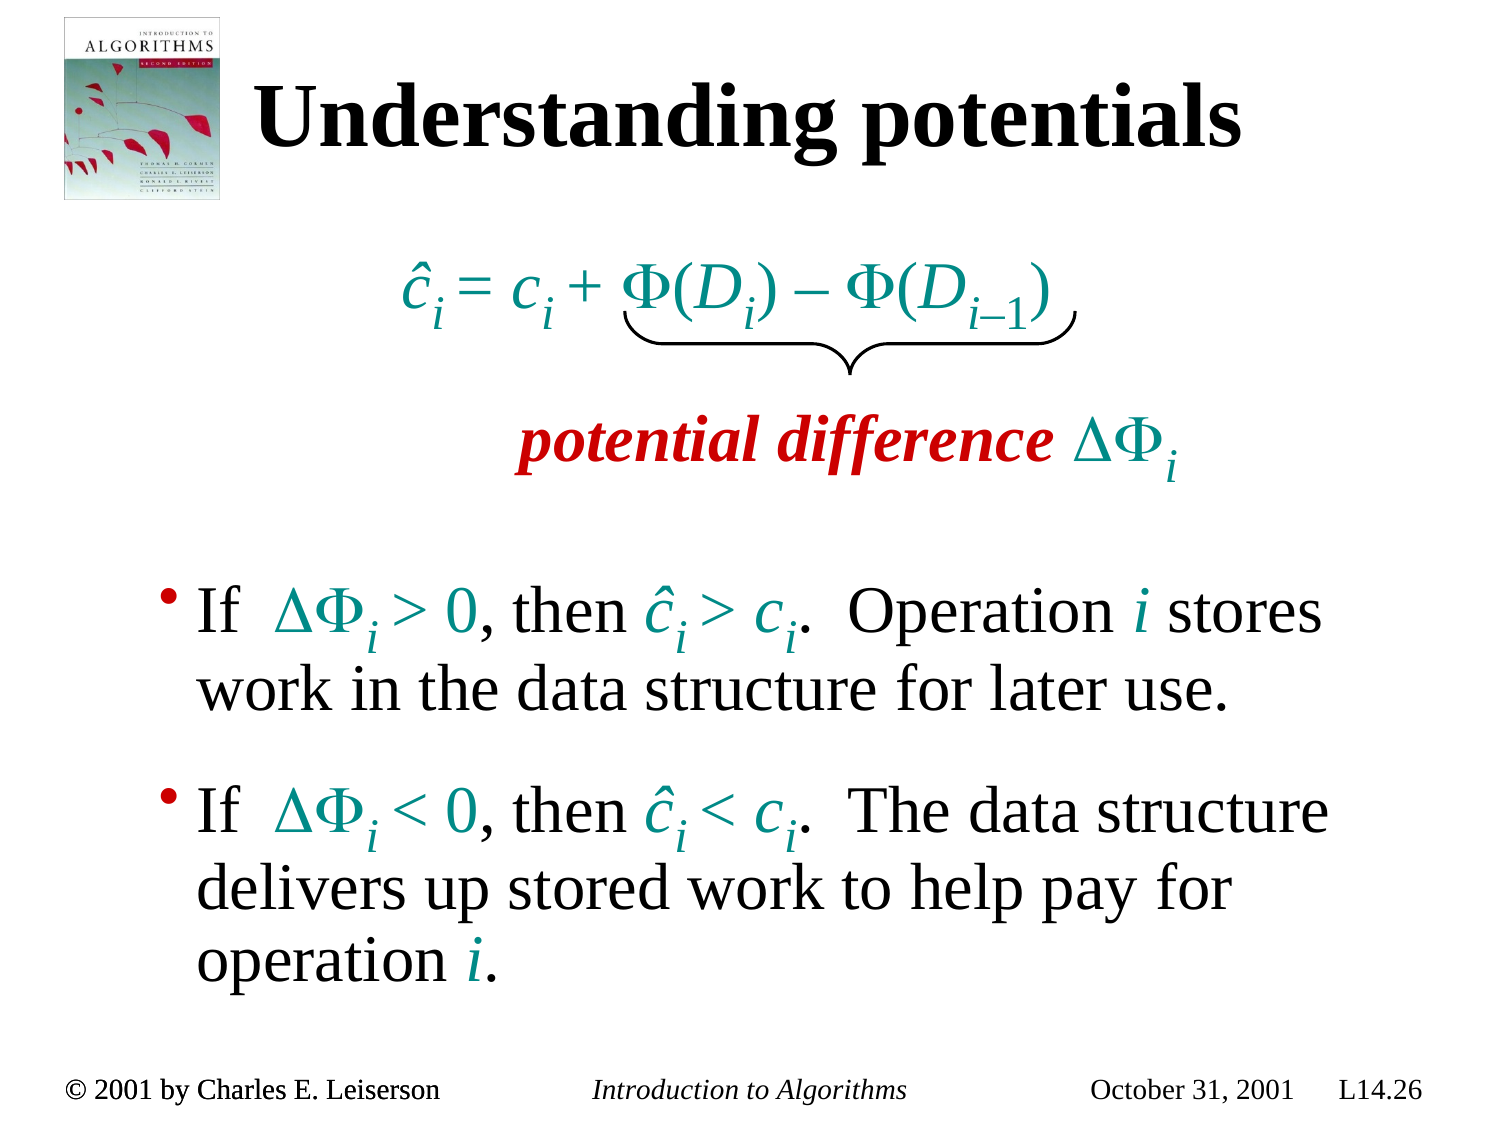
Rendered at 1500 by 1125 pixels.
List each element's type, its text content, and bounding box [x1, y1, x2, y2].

text_box potential difference i [504, 370, 1193, 500]
text_box Introduction to Algorithms [577, 1062, 923, 1113]
text_box ĉi = ci + (Di) – (Di–1) [881, 334, 1067, 347]
text_box If i > 0, then ĉi > ci. Operation i stores work in the data structure for later use. If i < 0, then ĉi < ci. The data structure delivers up stored work to help pay for operation i. [143, 543, 1358, 1005]
text_box ĉi = ci + (Di) – (Di–1) [386, 217, 1067, 347]
text_box October 31, 2001 L14.<number> [982, 1062, 1438, 1113]
title Understanding potentials [237, 24, 1475, 213]
picture [64, 17, 220, 200]
